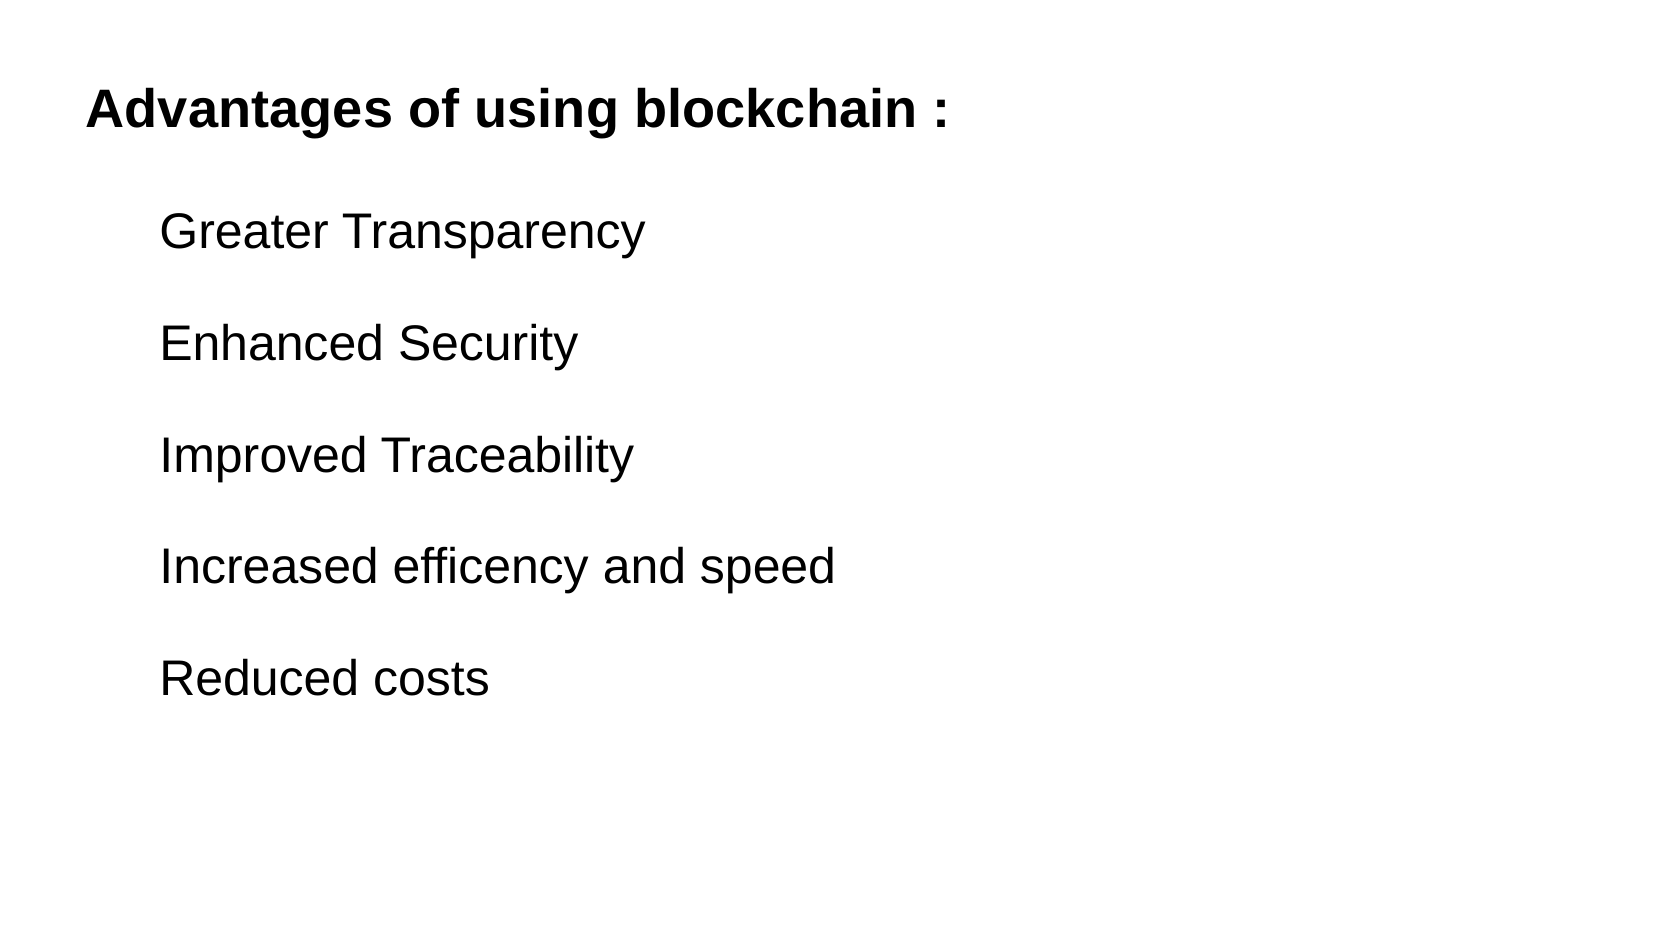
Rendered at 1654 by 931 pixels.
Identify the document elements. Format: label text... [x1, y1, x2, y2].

text_box Advantages of using blockchain : Greater Transparency Enhanced Security Improved Traceability Increased efficency and speed Reduced costs [70, 70, 1583, 931]
